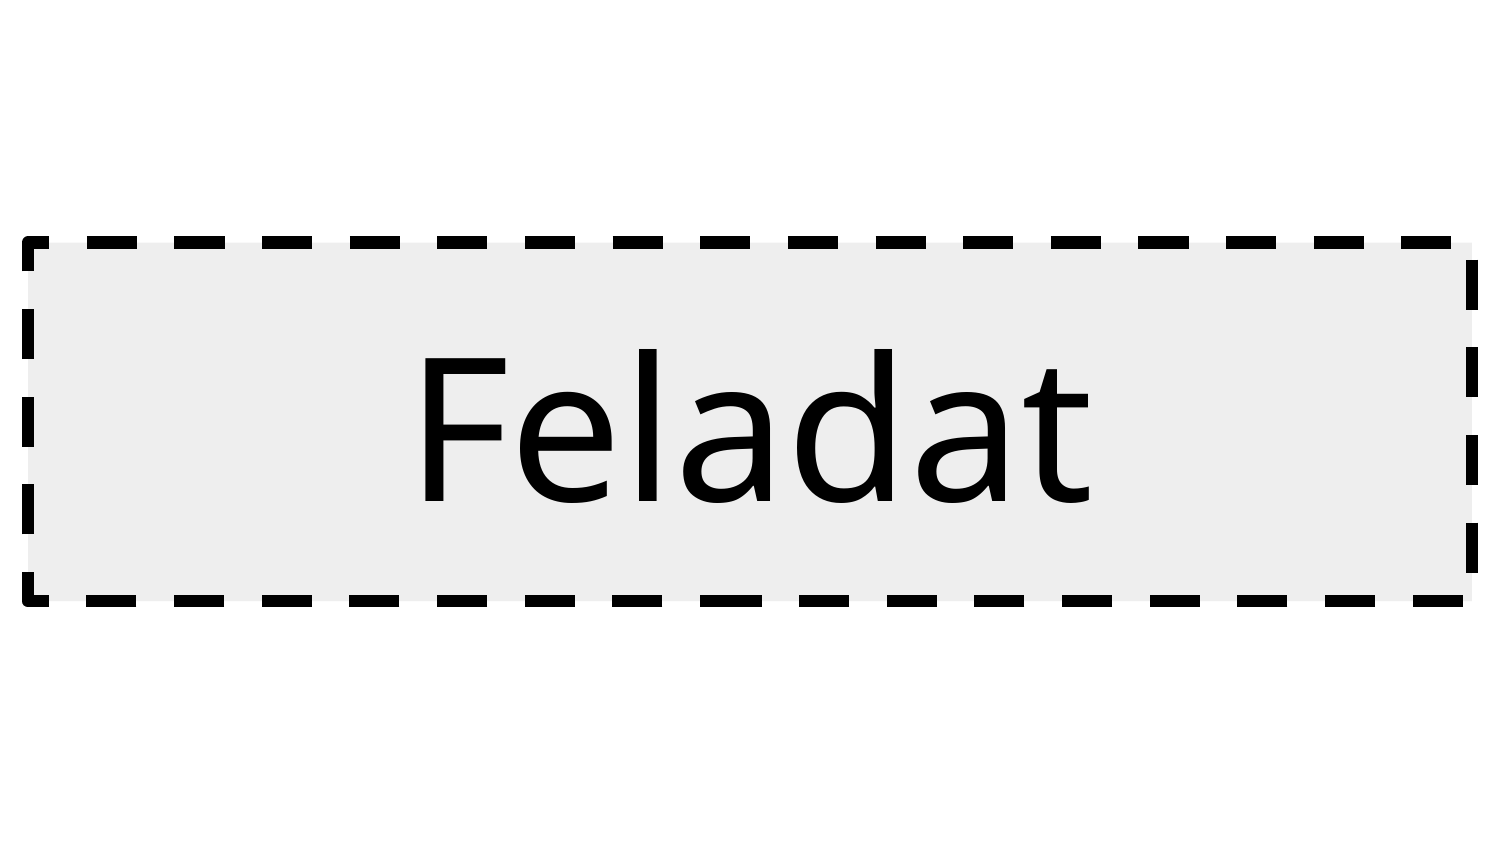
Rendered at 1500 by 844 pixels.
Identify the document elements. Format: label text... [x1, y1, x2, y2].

title Feladat [28, 242, 1472, 602]
